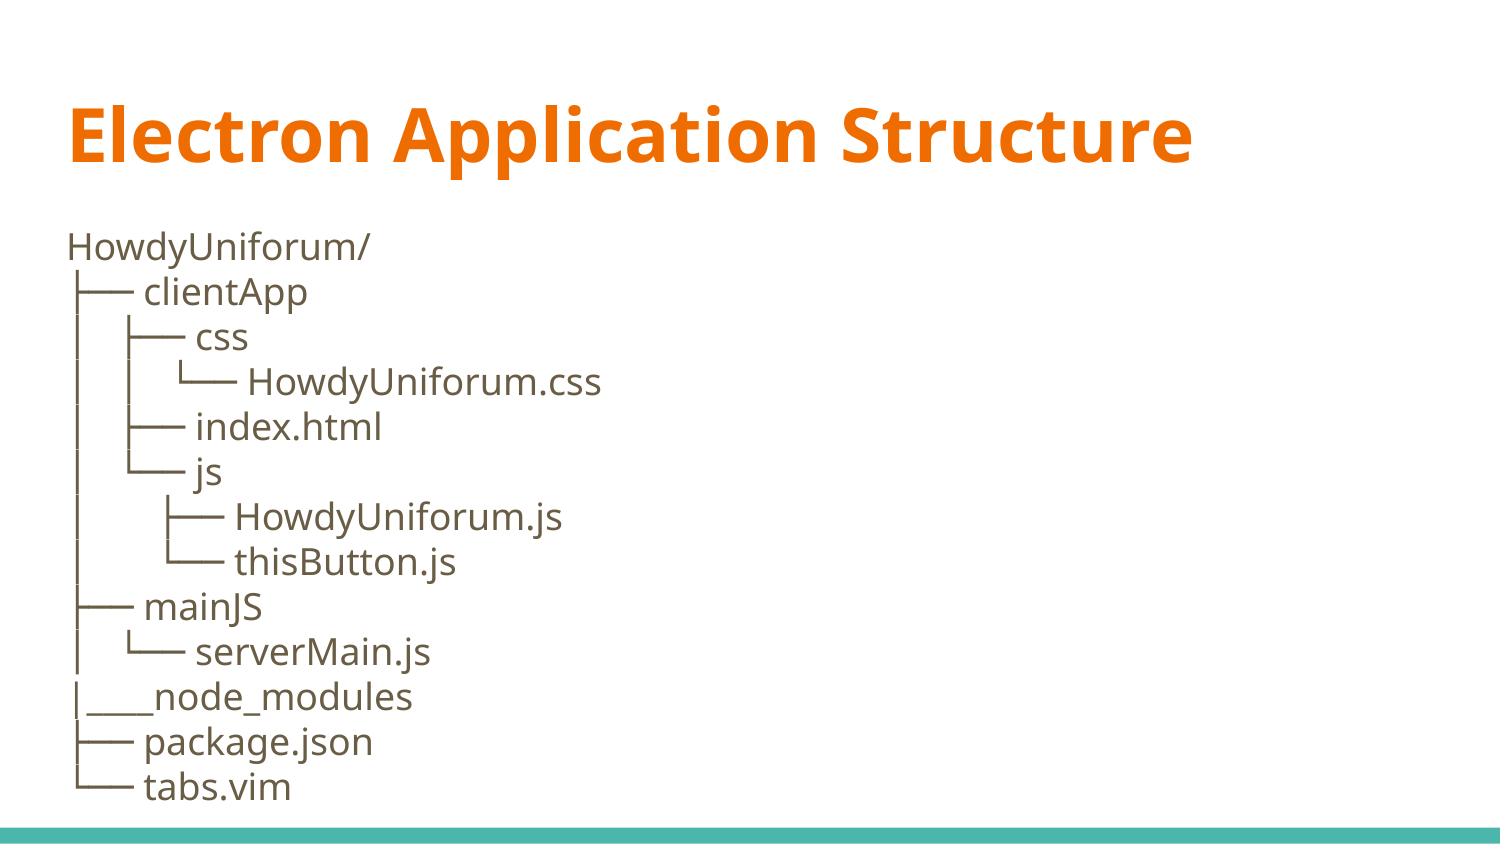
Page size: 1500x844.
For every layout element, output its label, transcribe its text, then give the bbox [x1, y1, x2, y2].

list HowdyUniforum/ ├── clientApp │ ├── css │ │ └── HowdyUniforum.css │ ├── index.html │ └── js │ ├── HowdyUniforum.js │ └── thisButton.js ├── mainJS │ └── serverMain.js |____node_modules ├── package.json └── tabs.vim [51, 207, 1449, 814]
title Electron Application Structure [51, 72, 1449, 189]
